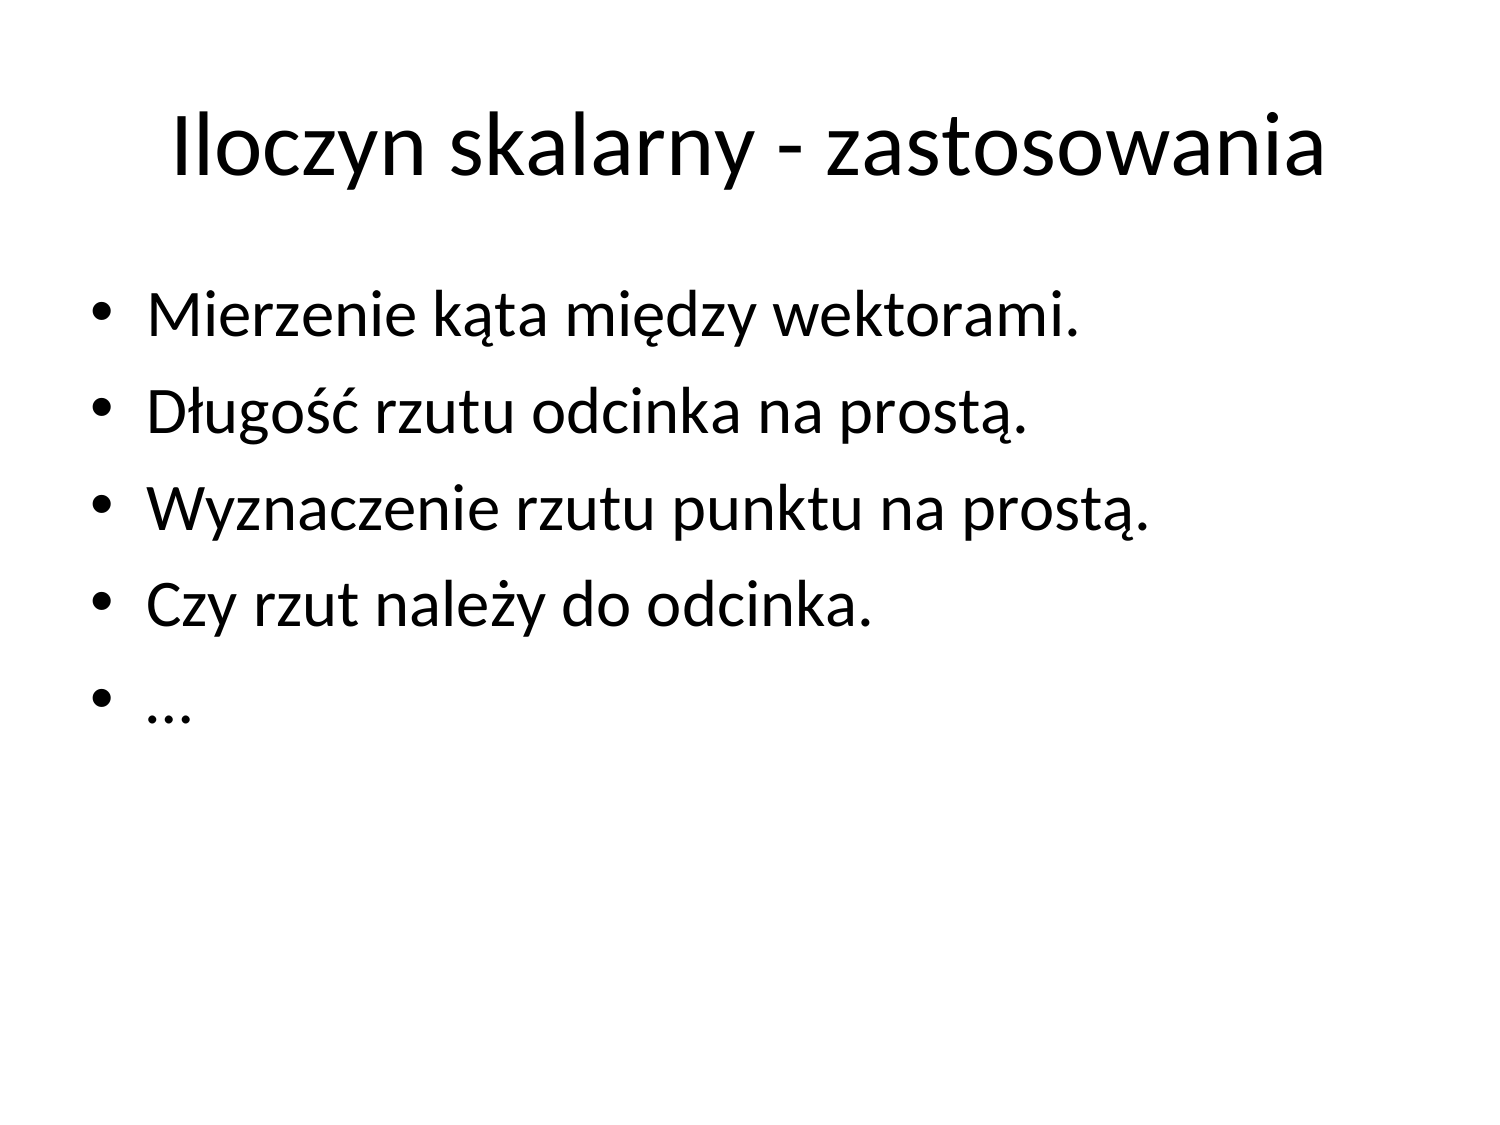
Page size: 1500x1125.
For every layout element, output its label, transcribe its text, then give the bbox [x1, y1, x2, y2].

list Mierzenie kąta między wektorami. Długość rzutu odcinka na prostą. Wyznaczenie rzutu punktu na prostą. Czy rzut należy do odcinka. … [75, 262, 1426, 1005]
title Iloczyn skalarny - zastosowania [75, 45, 1426, 233]
